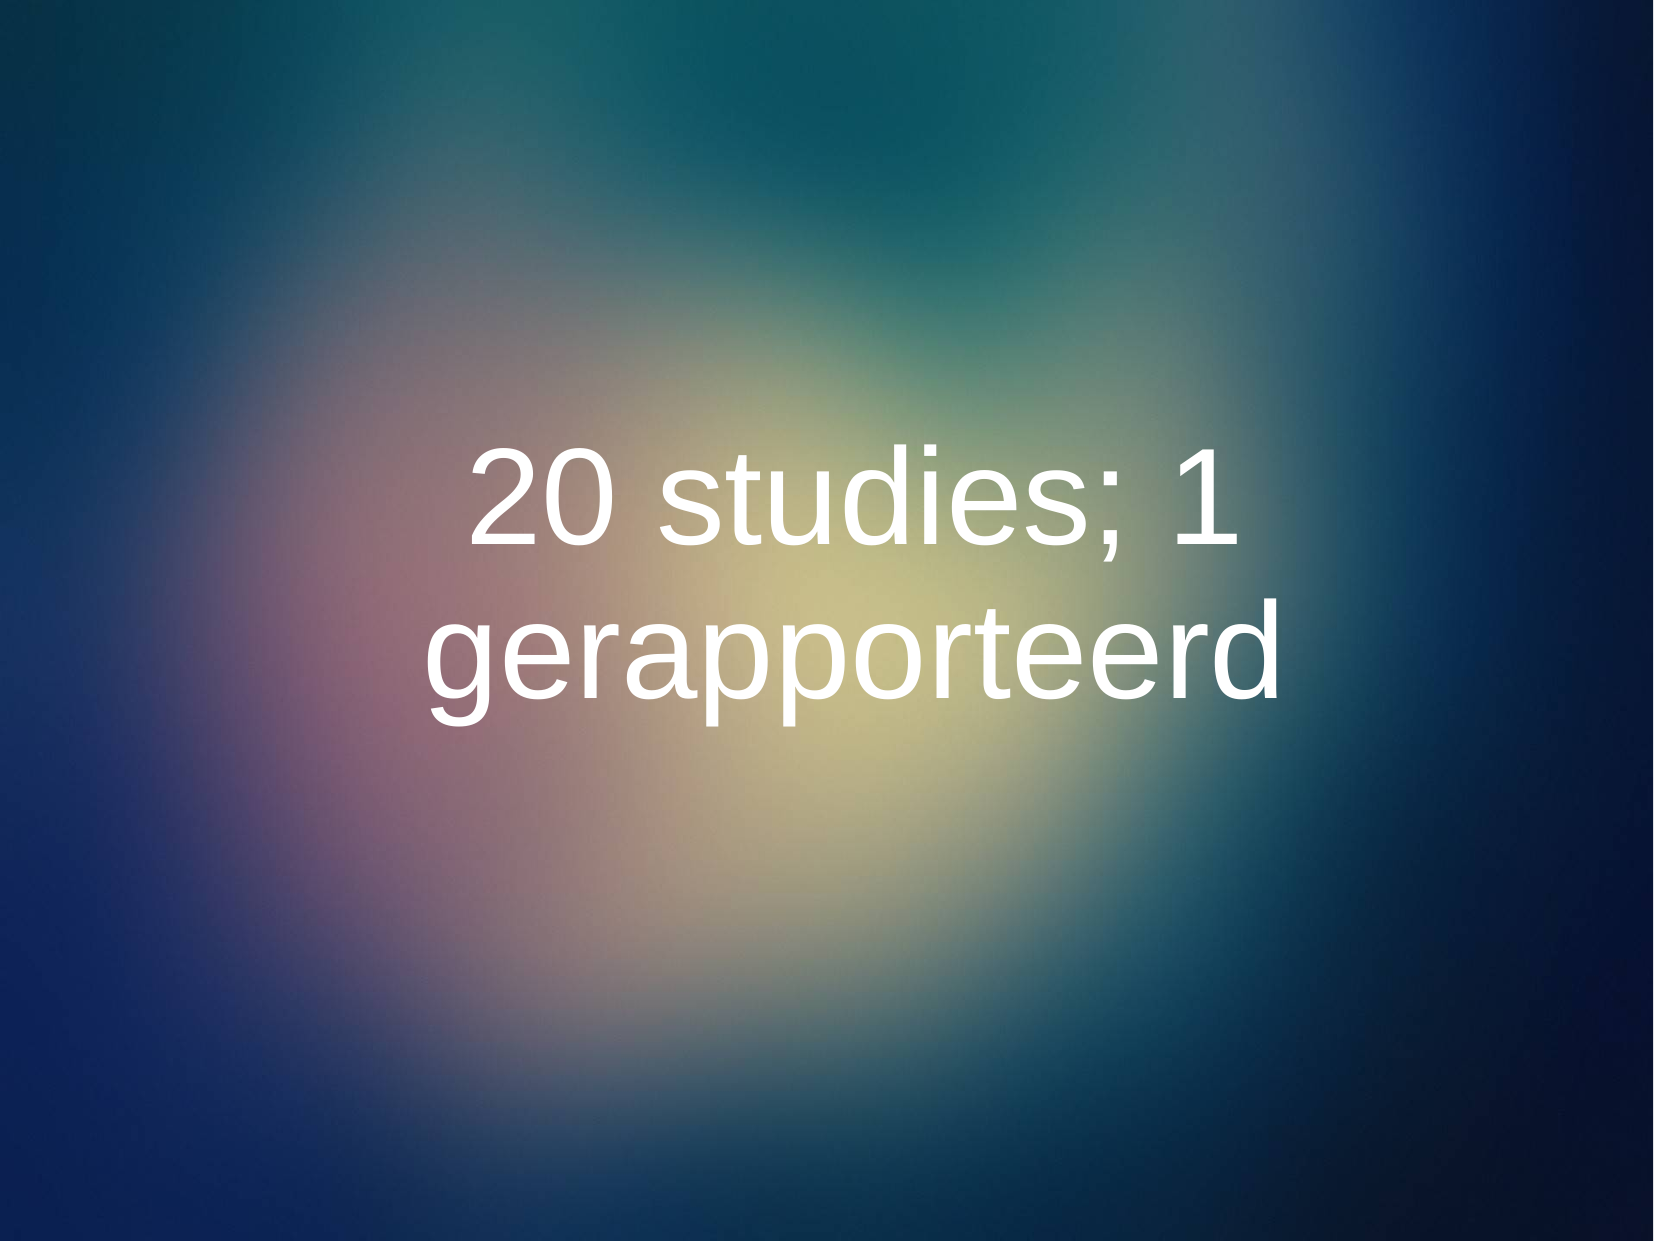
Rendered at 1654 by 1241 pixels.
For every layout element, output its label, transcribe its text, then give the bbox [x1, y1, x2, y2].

picture [0, 0, 1654, 1241]
text_box 20 studies; 1 gerapporteerd [255, 412, 1456, 736]
